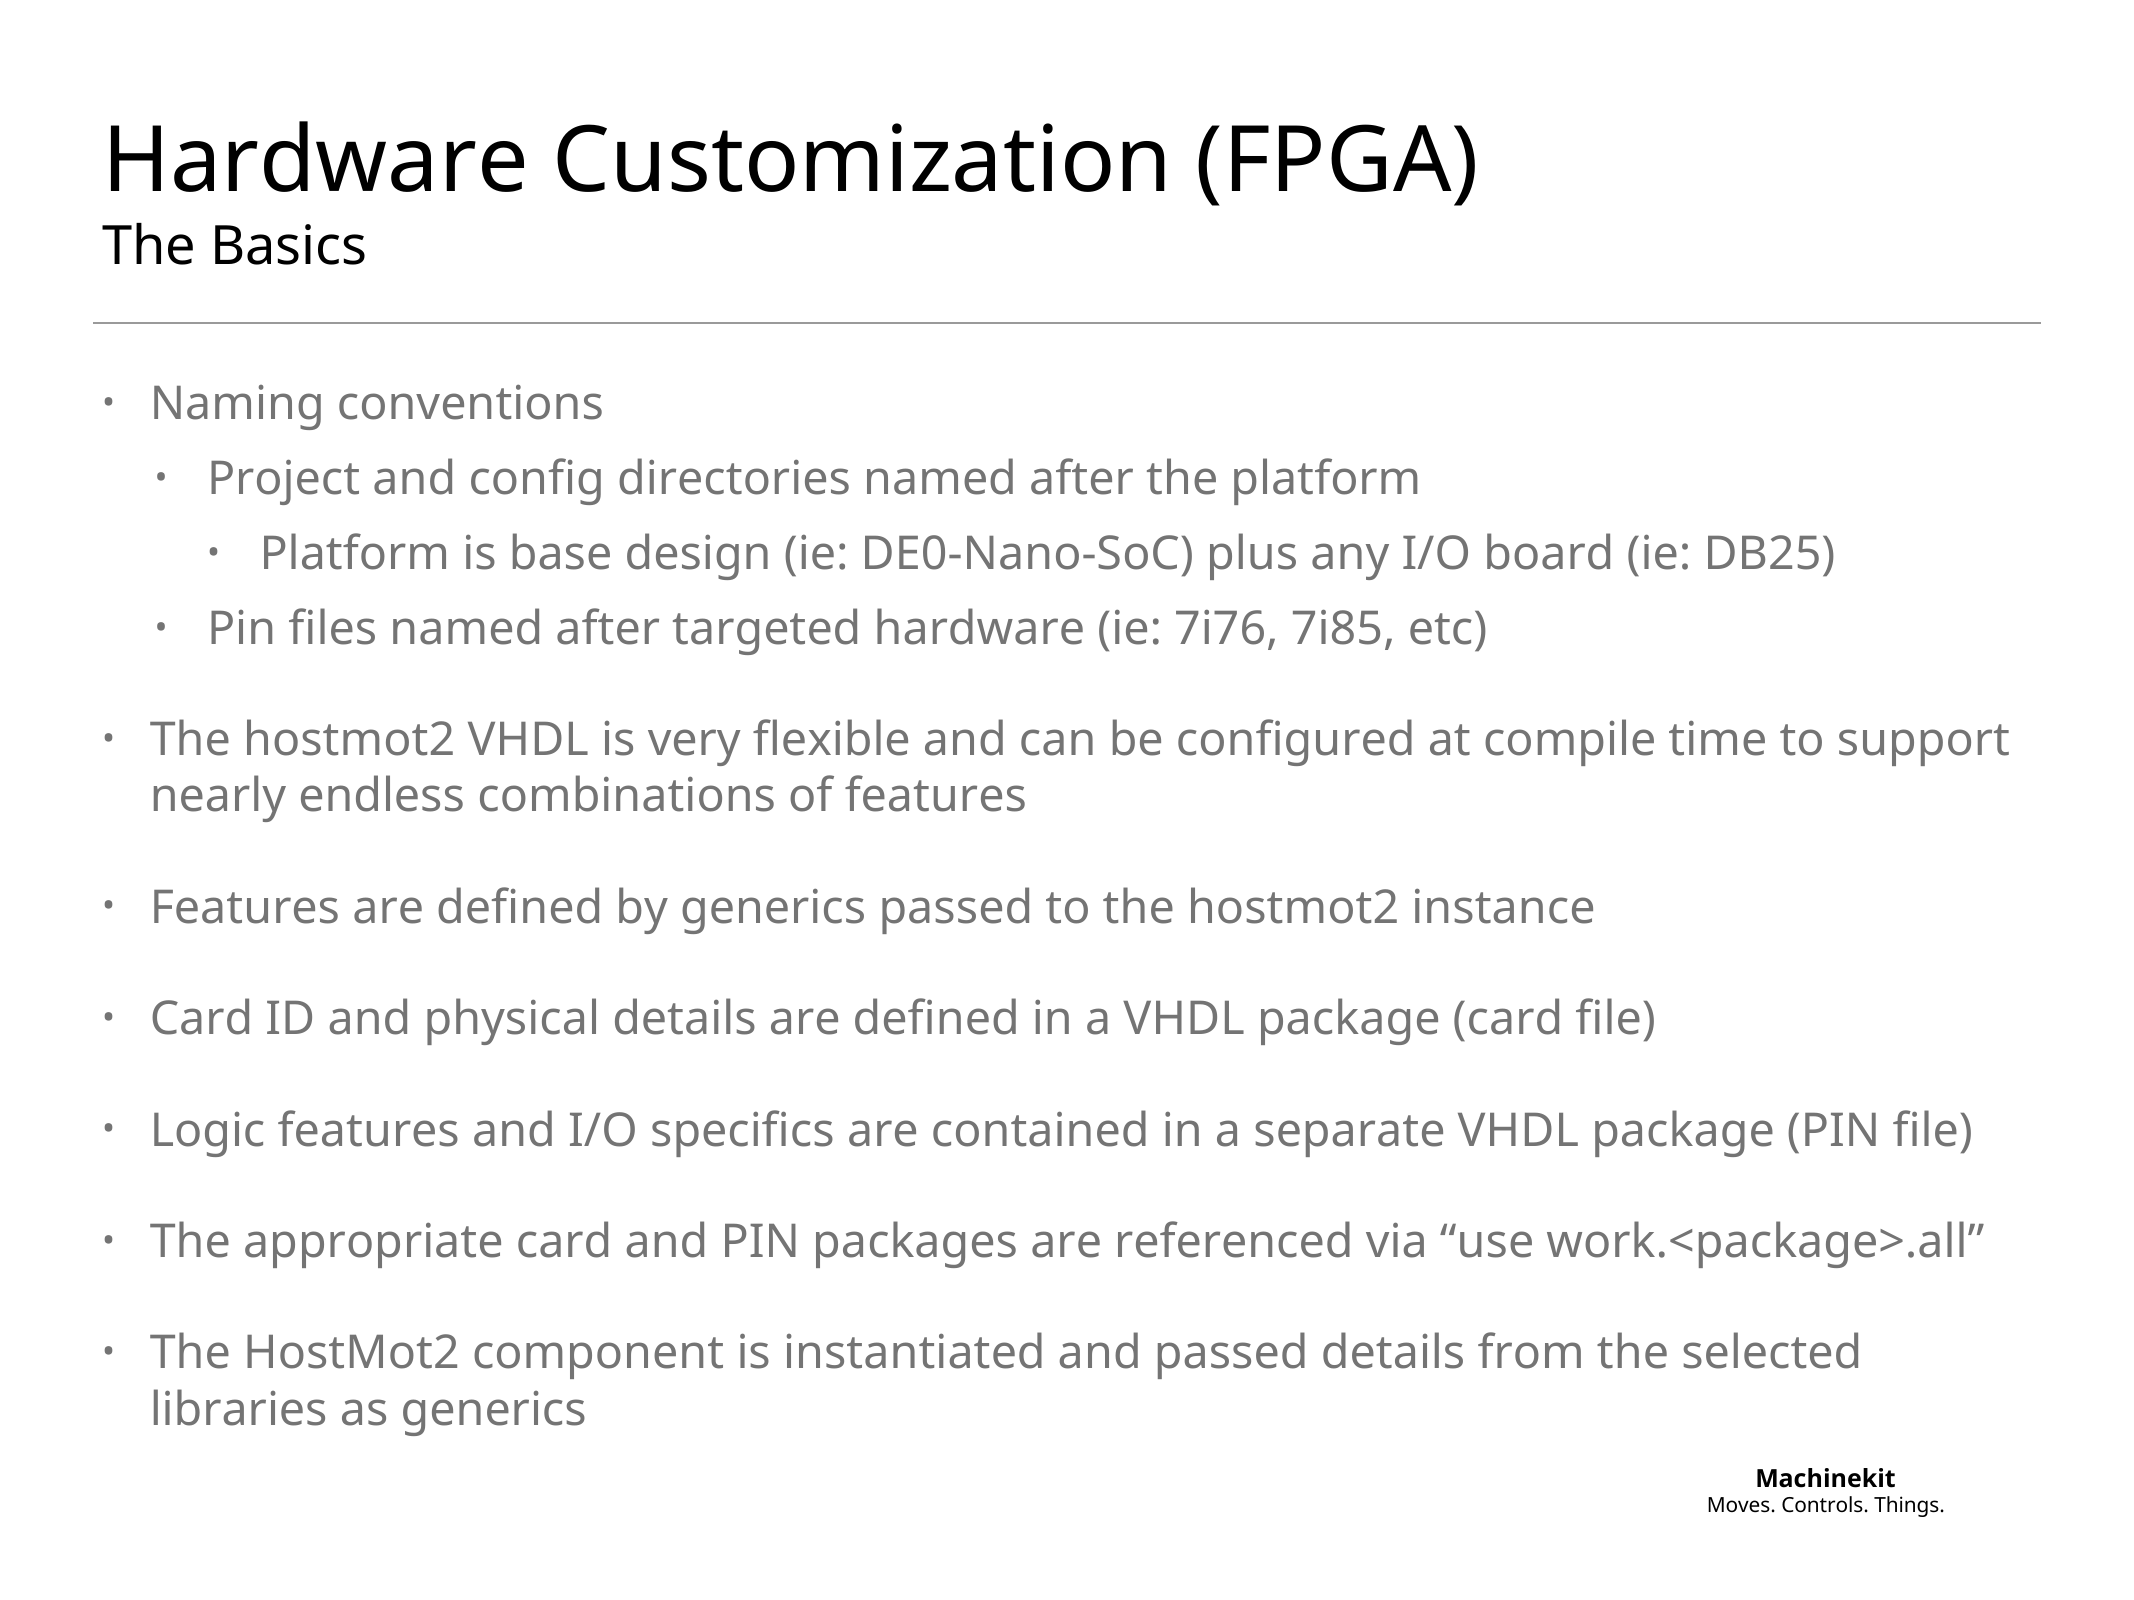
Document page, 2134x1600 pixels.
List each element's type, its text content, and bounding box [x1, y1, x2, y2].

list Naming conventions Project and config directories named after the platform Platform is base design (ie: DE0-Nano-SoC) plus any I/O board (ie: DB25) Pin files named after targeted hardware (ie: 7i76, 7i85, etc) The hostmot2 VHDL is very flexible and can be configured at compile time to support nearly endless combinations of features Features are defined by generics passed to the hostmot2 instance Card ID and physical details are defined in a VHDL package (card file) Logic features and I/O specifics are contained in a separate VHDL package (PIN file) The appropriate card and PIN packages are referenced via “use work.<package>.all” The HostMot2 component is instantiated and passed details from the selected libraries as generics [93, 364, 2040, 1459]
title Hardware Customization (FPGA) The Basics [93, 54, 2040, 284]
